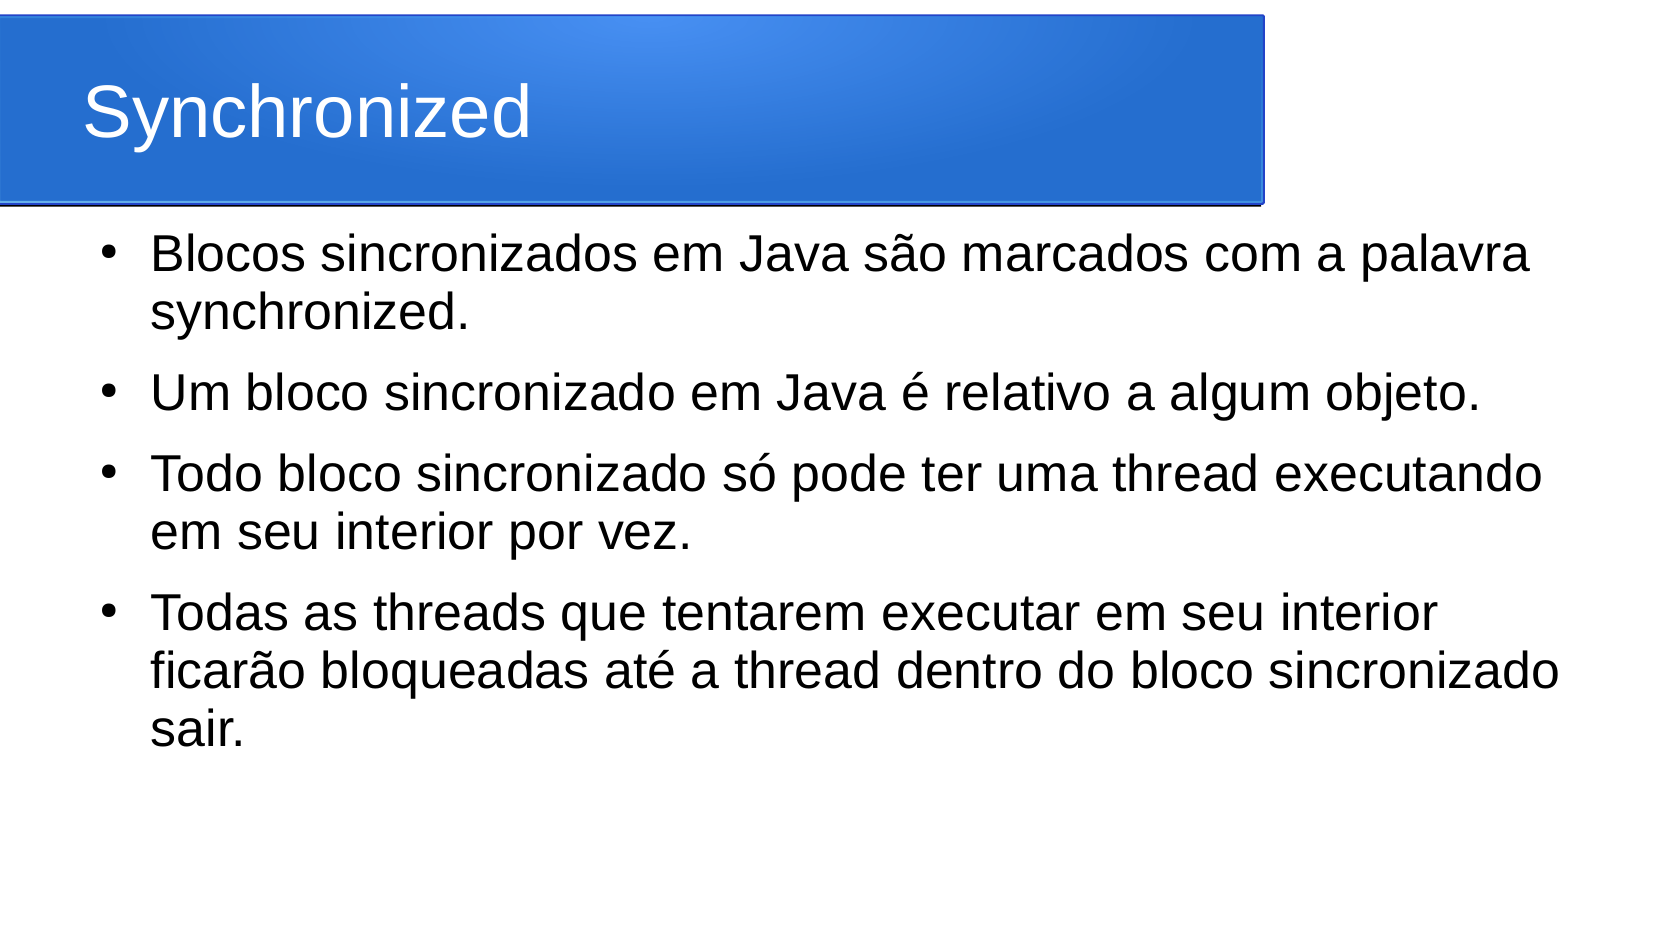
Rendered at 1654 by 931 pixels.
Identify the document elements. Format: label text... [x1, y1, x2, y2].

title Synchronized [82, 35, 1235, 189]
list Blocos sincronizados em Java são marcados com a palavra synchronized. Um bloco sincronizado em Java é relativo a algum objeto. Todo bloco sincronizado só pode ter uma thread executando em seu interior por vez. Todas as threads que tentarem executar em seu interior ficarão bloqueadas até a thread dentro do bloco sincronizado sair. [82, 224, 1571, 764]
